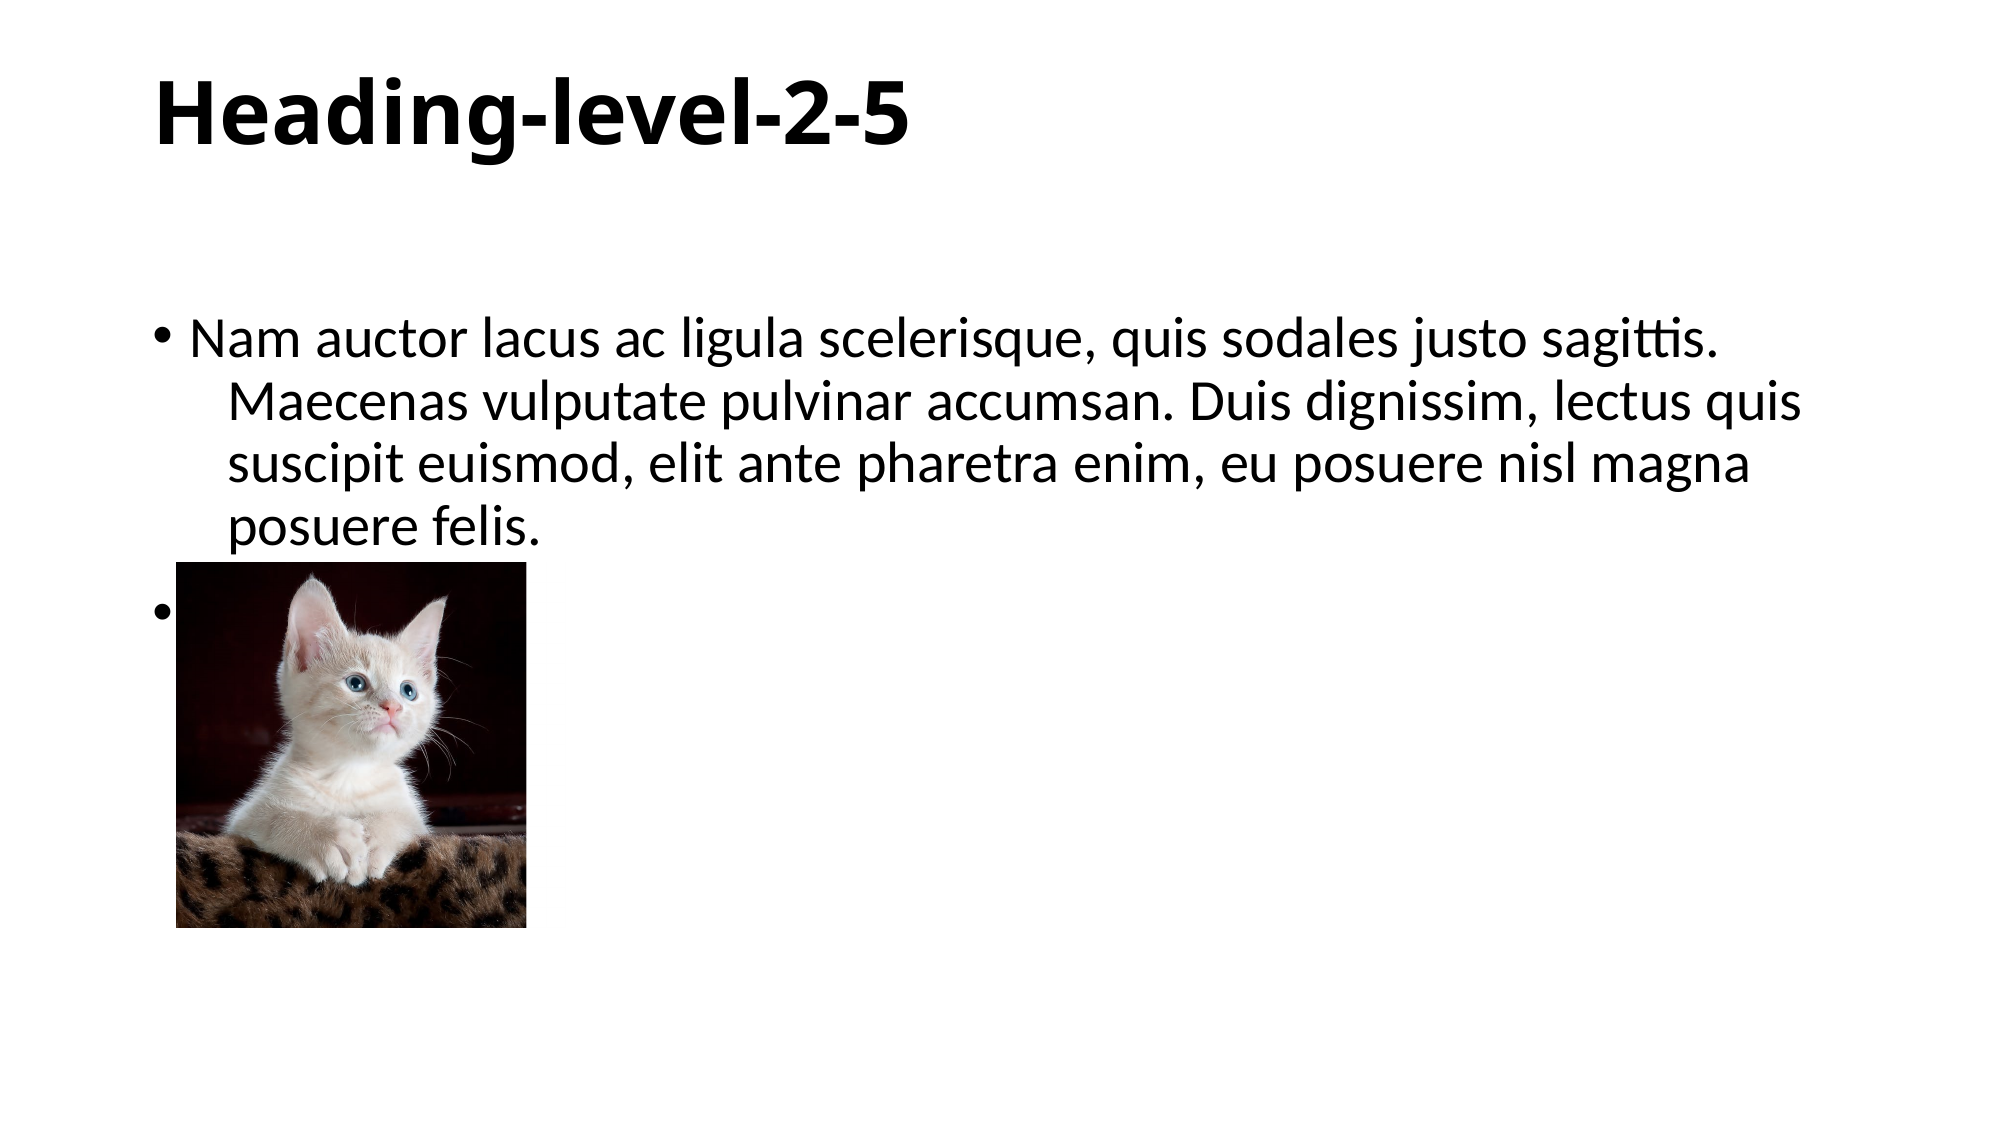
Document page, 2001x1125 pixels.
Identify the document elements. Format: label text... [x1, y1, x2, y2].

title Heading-level-2-5 [137, 59, 1863, 278]
picture [176, 562, 566, 928]
list Nam auctor lacus ac ligula scelerisque, quis sodales justo sagittis. Maecenas vulputate pulvinar accumsan. Duis dignissim, lectus quis suscipit euismod, elit ante pharetra enim, eu posuere nisl magna posuere felis. [137, 299, 1863, 1014]
